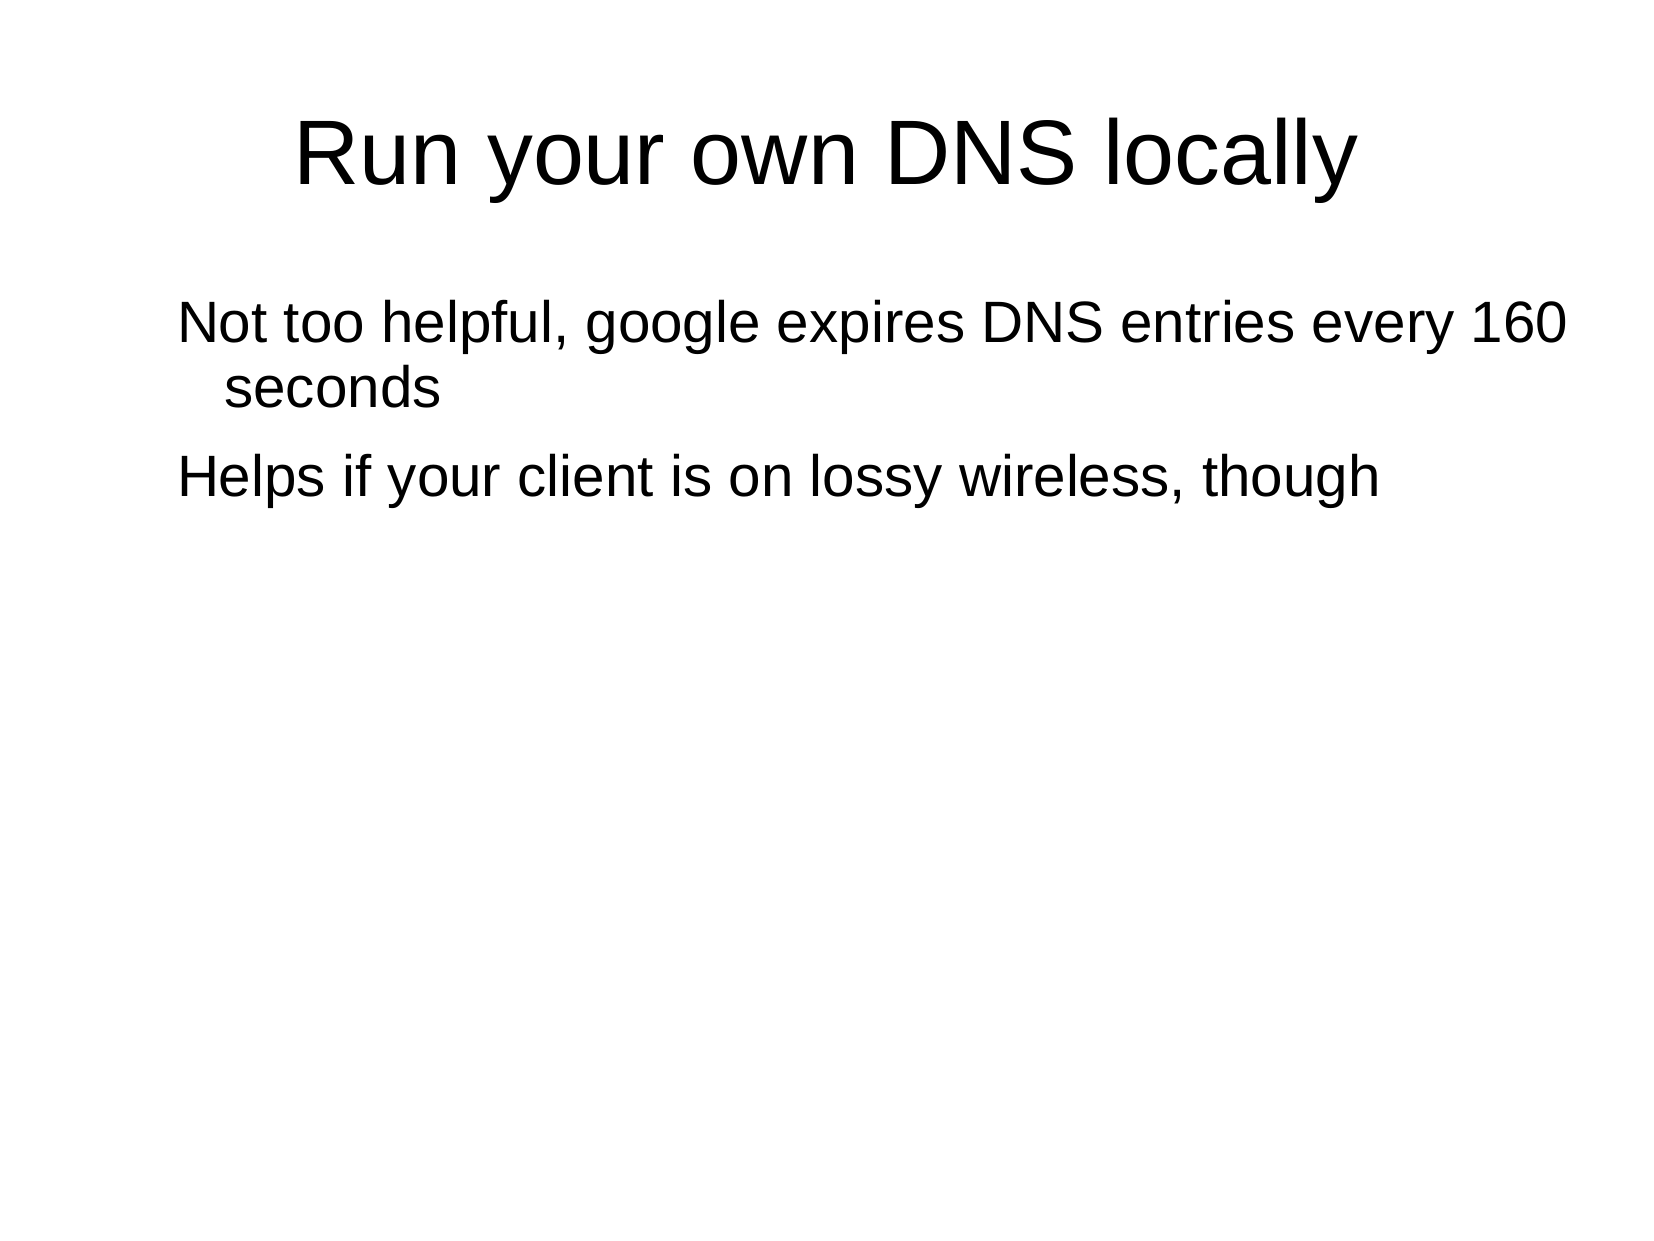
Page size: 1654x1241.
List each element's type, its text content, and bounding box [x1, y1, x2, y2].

title Run your own DNS locally [82, 56, 1571, 250]
list Not too helpful, google expires DNS entries every 160 seconds Helps if your client is on lossy wireless, though [82, 290, 1571, 1094]
